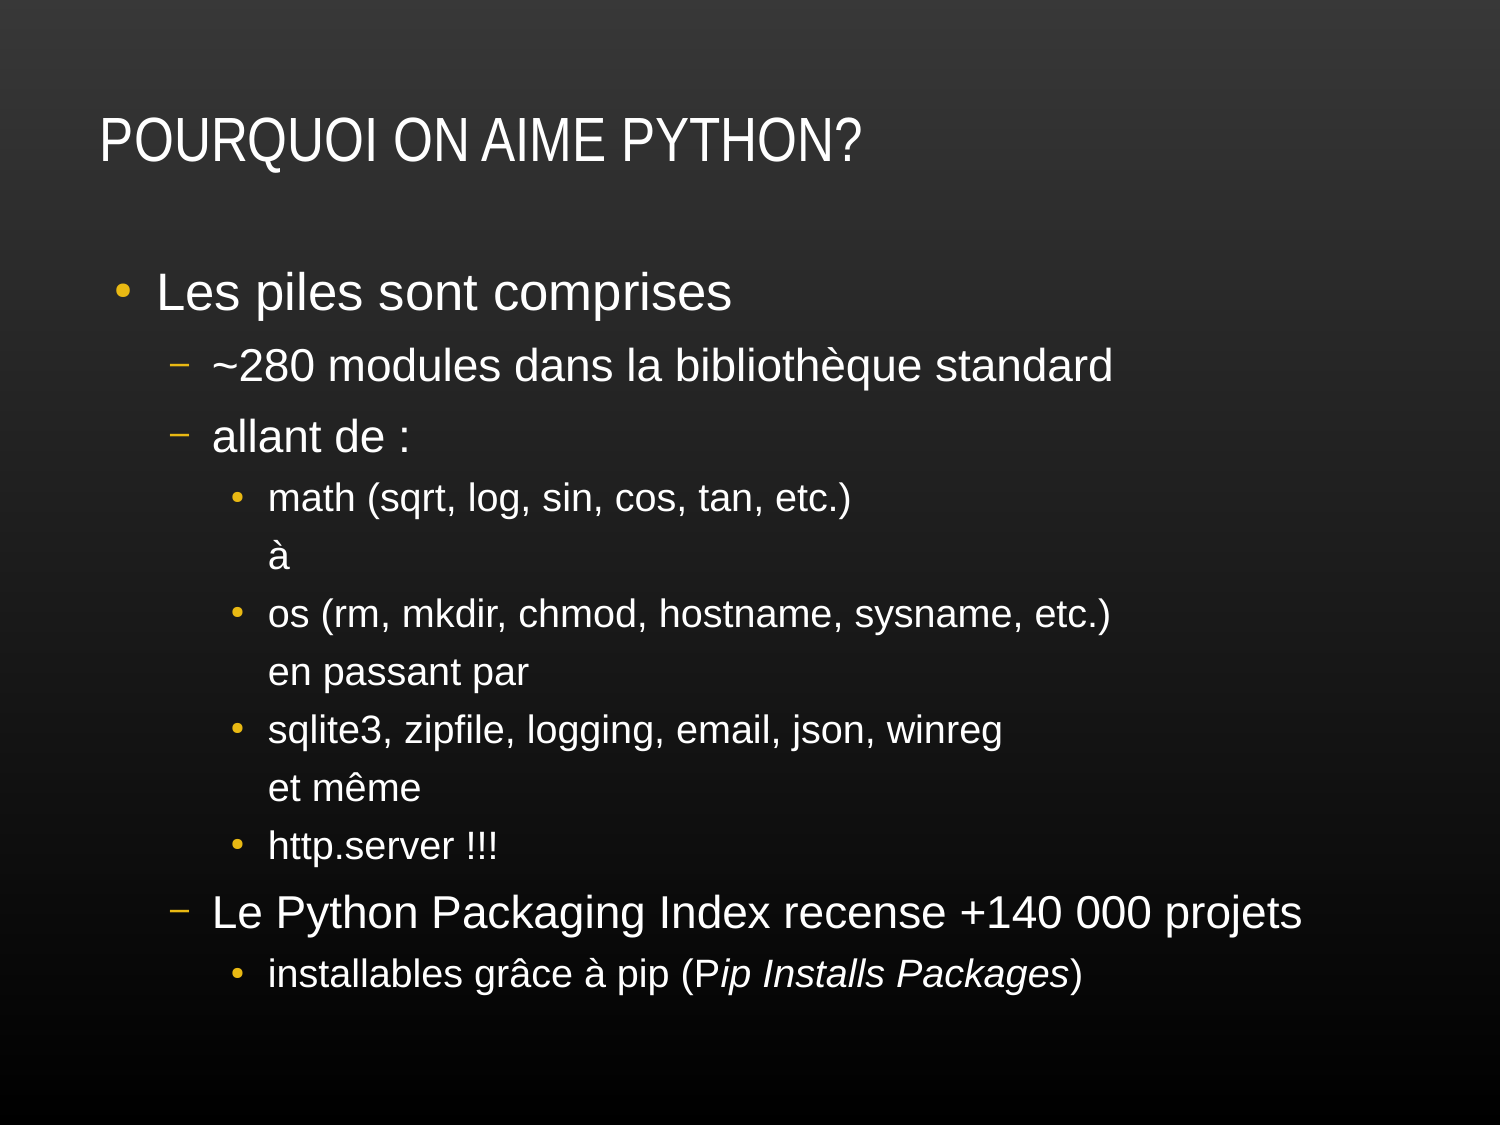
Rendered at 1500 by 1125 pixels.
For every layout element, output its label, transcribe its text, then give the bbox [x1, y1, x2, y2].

list Les piles sont comprises ~280 modules dans la bibliothèque standard allant de : math (sqrt, log, sin, cos, tan, etc.) à os (rm, mkdir, chmod, hostname, sysname, etc.) en passant par sqlite3, zipfile, logging, email, json, winreg et même http.server !!! Le Python Packaging Index recense +140 000 projets installables grâce à pip (Pip Installs Packages) [99, 262, 1400, 1005]
title POurquoi on aime python? [99, 45, 1400, 233]
